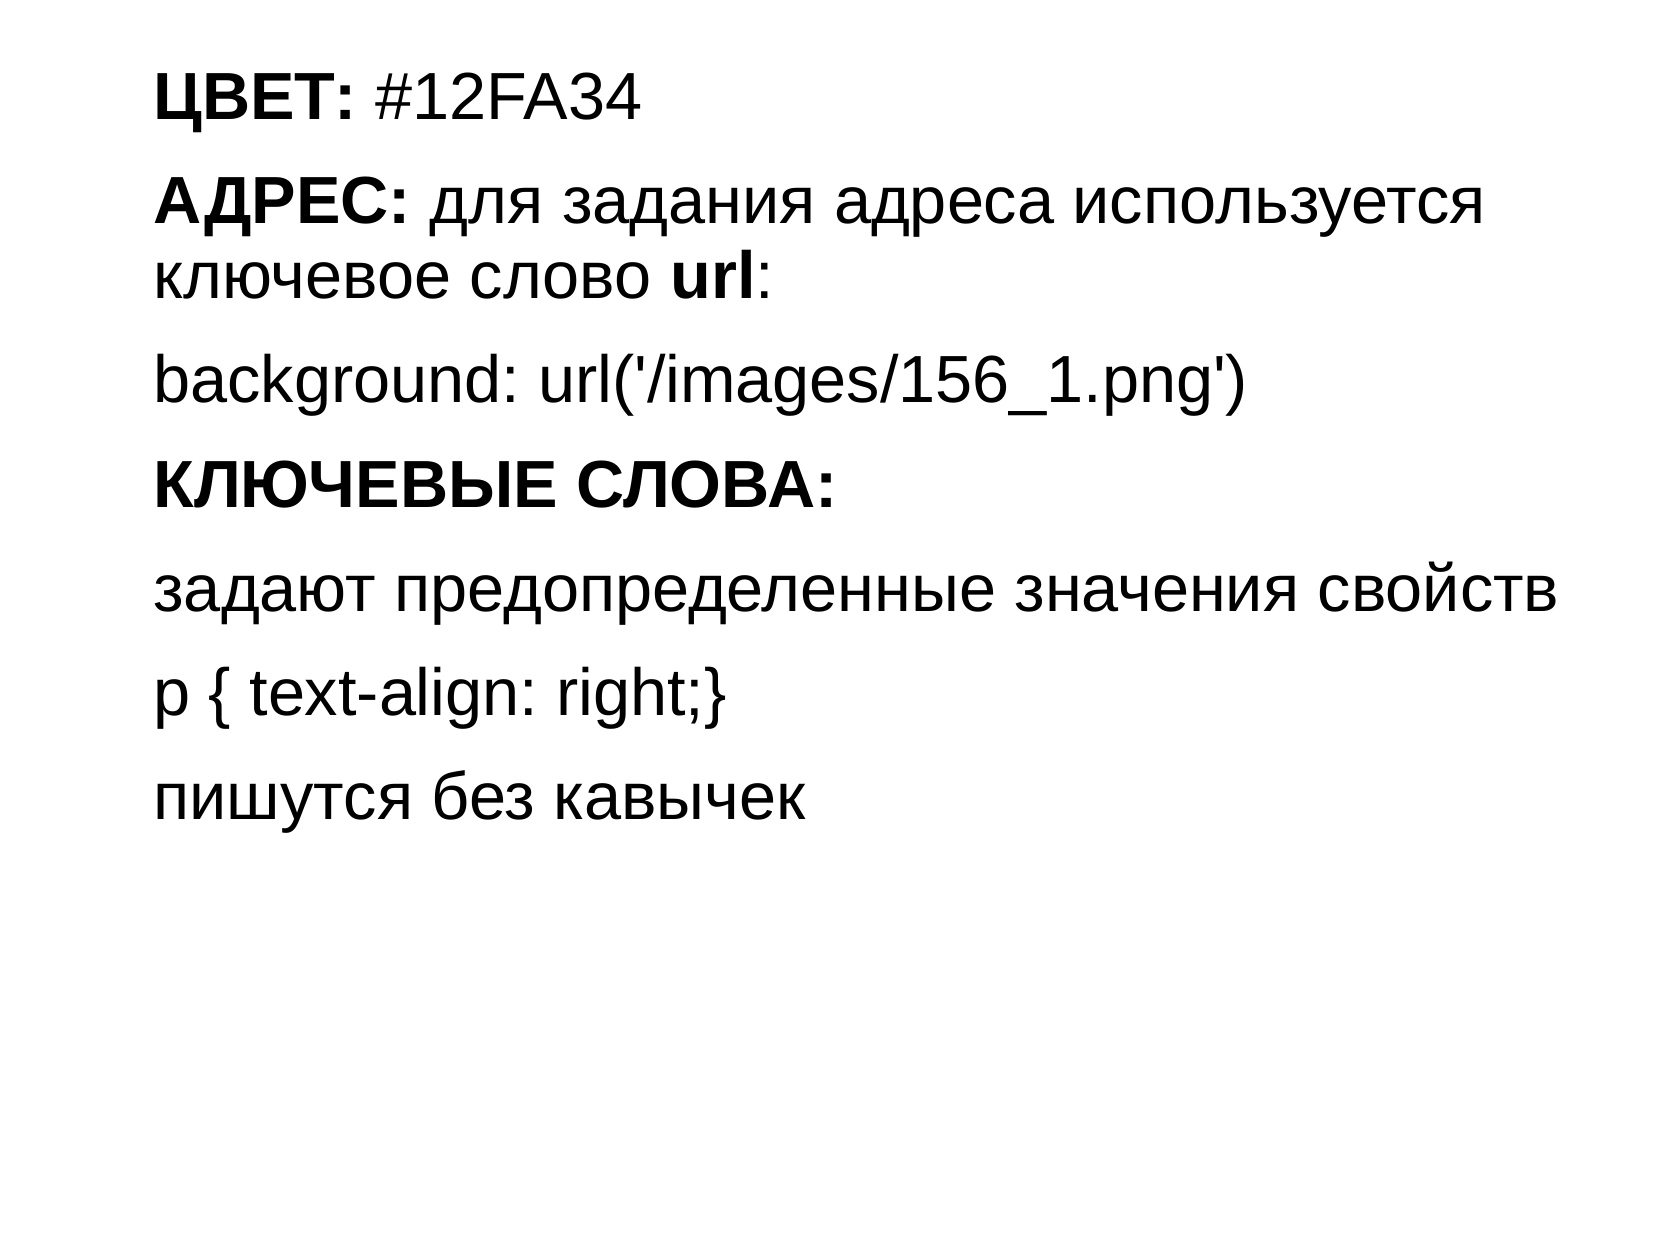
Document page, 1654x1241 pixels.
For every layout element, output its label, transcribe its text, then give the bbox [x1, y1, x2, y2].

list ЦВЕТ: #12FA34 АДРЕС: для задания адреса используется ключевое слово url: background: url('/images/156_1.png') КЛЮЧЕВЫЕ СЛОВА: задают предопределенные значения свойств p { text-align: right;} пишутся без кавычек [82, 59, 1571, 1109]
